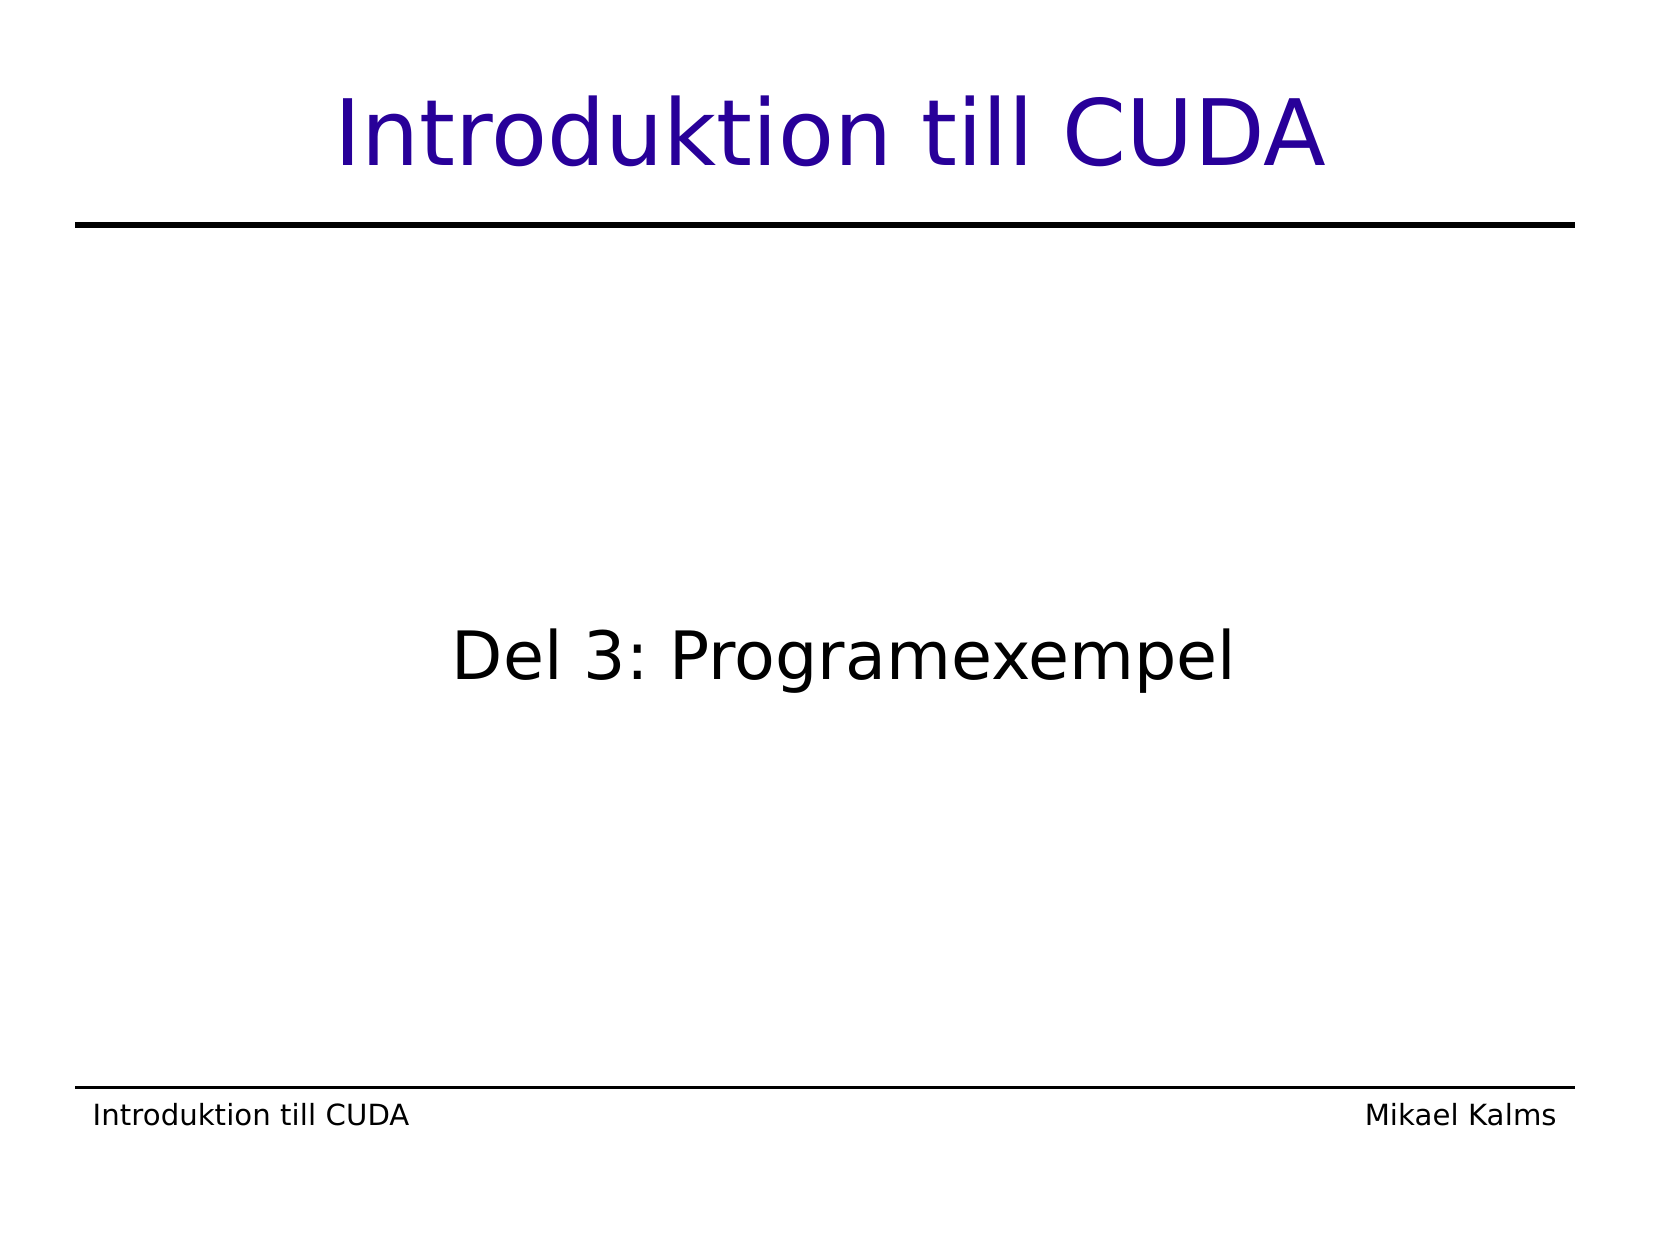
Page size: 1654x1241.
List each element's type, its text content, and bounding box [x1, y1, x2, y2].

text_box Introduktion till CUDA [75, 1087, 428, 1143]
subtitle Del 3: Programexempel [82, 300, 1571, 1013]
title Introduktion till CUDA [86, 37, 1576, 230]
text_box Mikael Kalms [1347, 1087, 1576, 1143]
